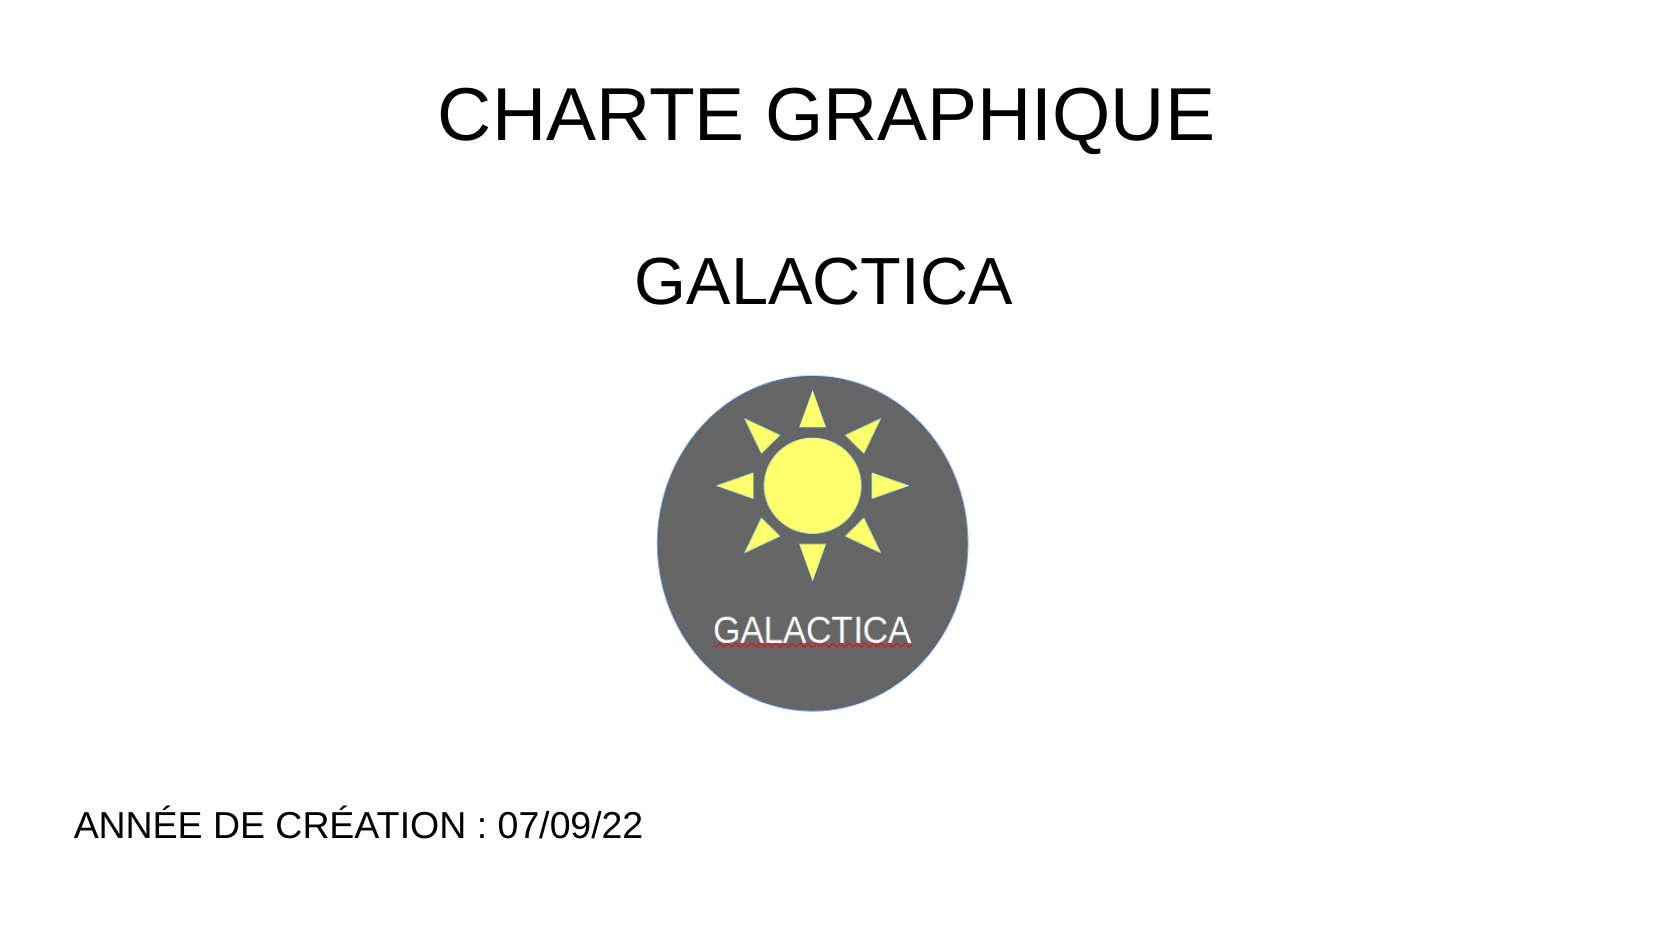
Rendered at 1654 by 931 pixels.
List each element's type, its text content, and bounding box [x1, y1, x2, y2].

text_box ANNÉE DE CRÉATION : 07/09/22 [541, 797, 670, 855]
picture [620, 354, 1004, 739]
text_box [500, 797, 541, 855]
text_box GALACTICA [620, 236, 1241, 326]
text_box ANNÉE DE CRÉATION : 07/09/22 [59, 797, 500, 855]
title CHARTE GRAPHIQUE [82, 37, 1571, 193]
